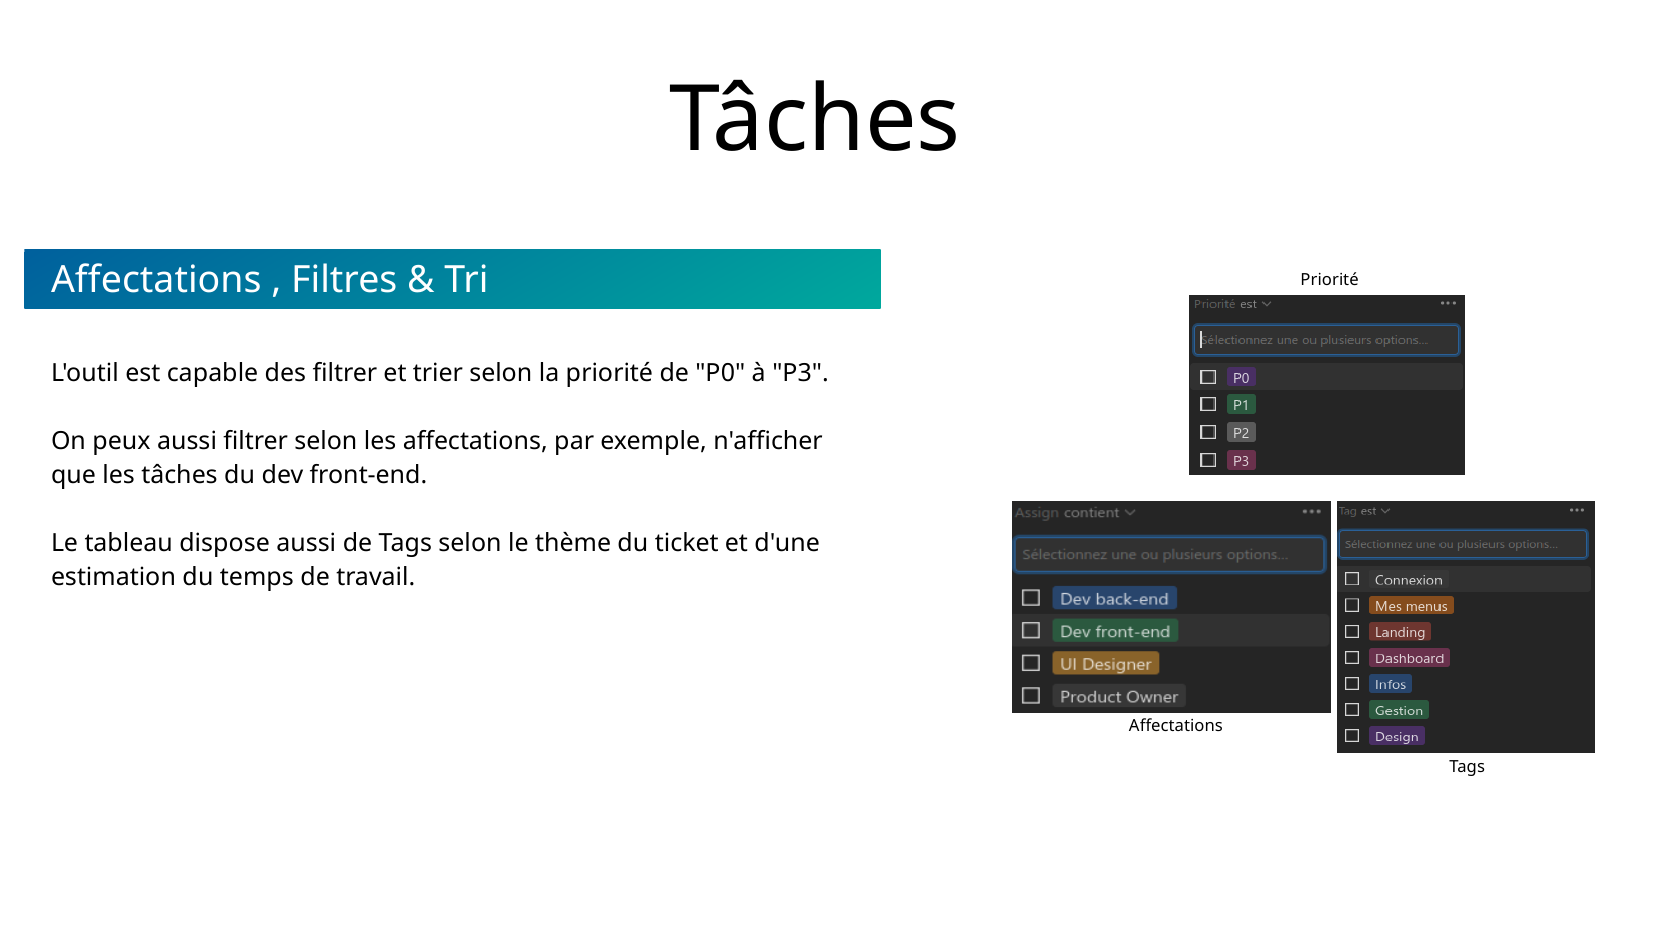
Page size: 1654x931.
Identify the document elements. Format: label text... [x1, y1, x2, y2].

picture [1337, 501, 1595, 753]
text_box Tags [1434, 747, 1498, 786]
picture [1012, 501, 1331, 713]
text_box [24, 249, 36, 309]
text_box Priorité [1285, 259, 1369, 298]
picture [1189, 295, 1465, 475]
text_box Affectations , Filtres & Tri L'outil est capable des filtrer et trier selon la priorité de "P0" à "P3". On peux aussi filtrer selon les affectations, par exemple, n'afficher que les tâches du dev front-end. Le tableau dispose aussi de Tags selon le thème du ticket et d'une estimation du temps de travail. [36, 245, 786, 720]
text_box Affectations [1114, 706, 1230, 745]
text_box [786, 249, 881, 309]
title Tâches [82, 37, 1571, 193]
